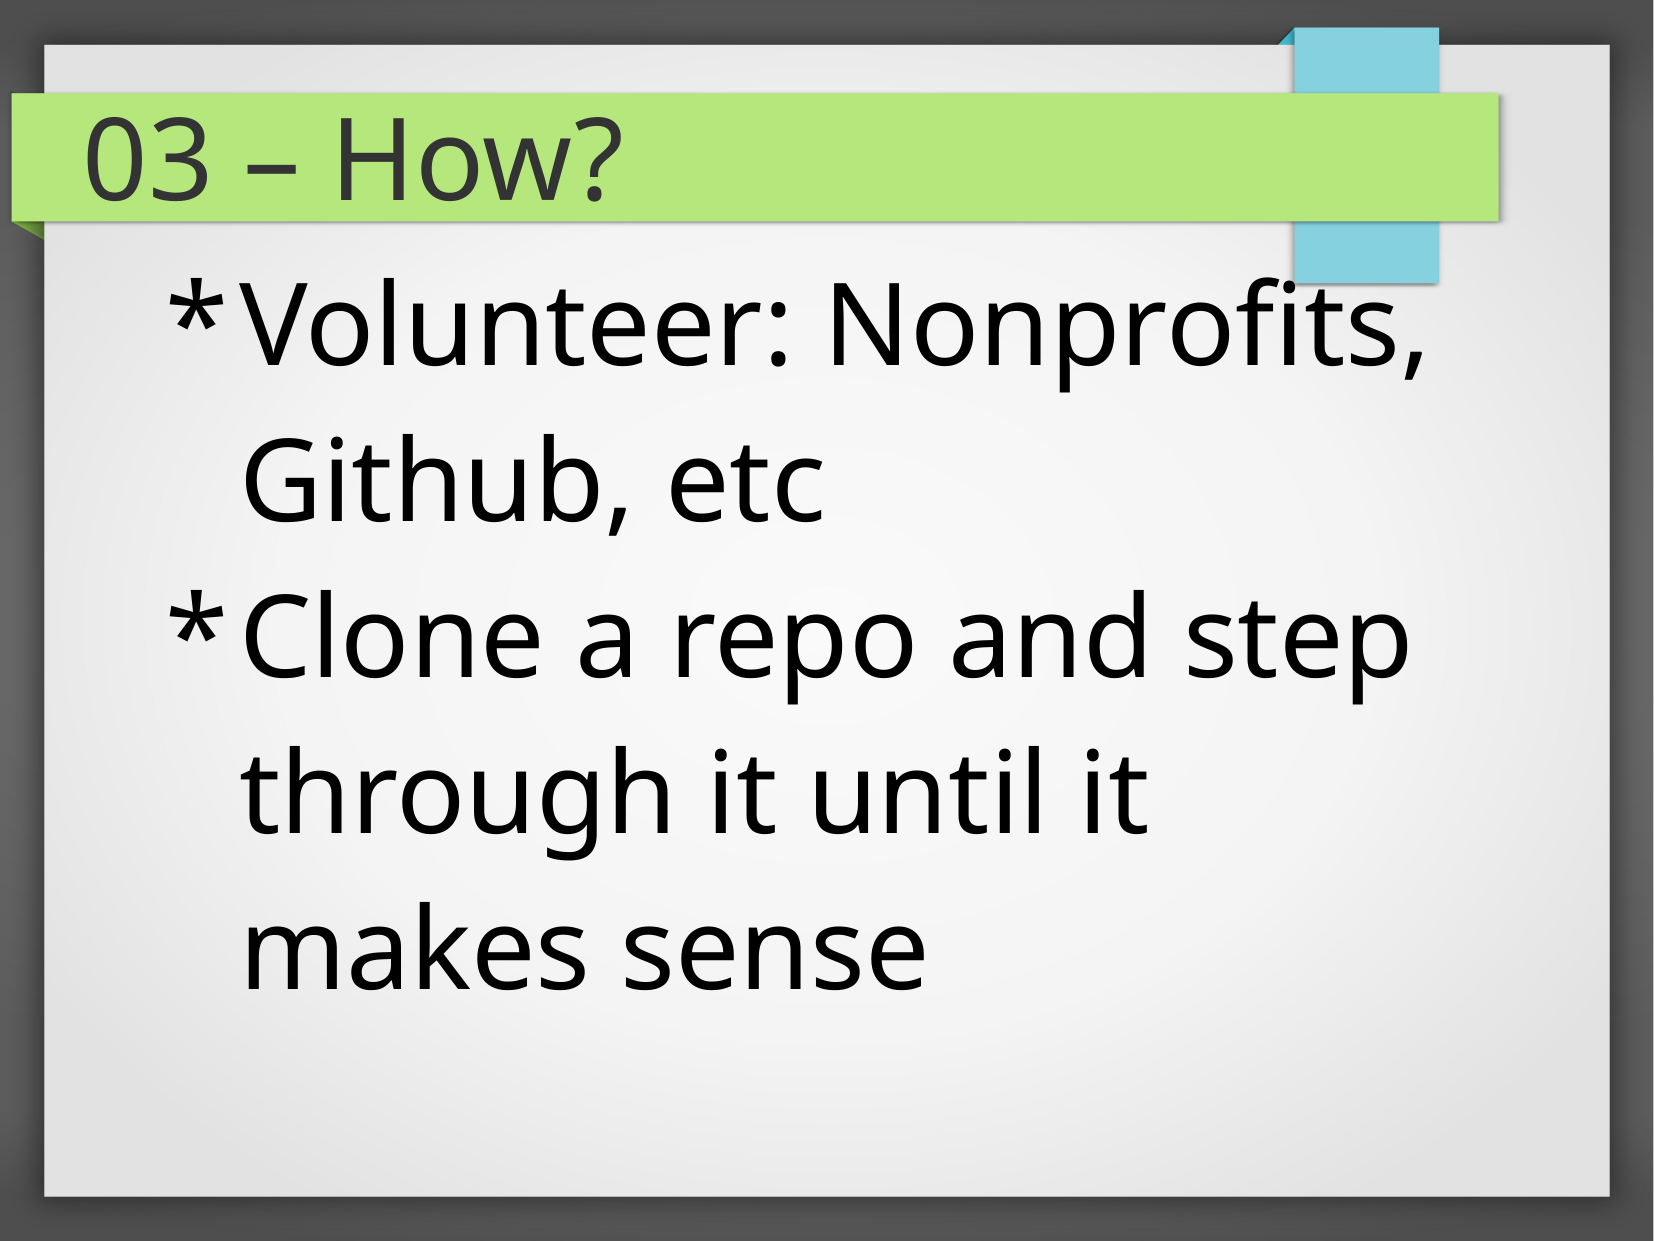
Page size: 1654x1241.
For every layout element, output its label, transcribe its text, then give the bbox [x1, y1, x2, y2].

subtitle * Volunteer: Nonprofits, Github, etc * Clone a repo and step through it until it makes sense [165, 243, 1538, 1241]
picture [0, 0, 1654, 1241]
title 03 – How? [82, 102, 1465, 209]
